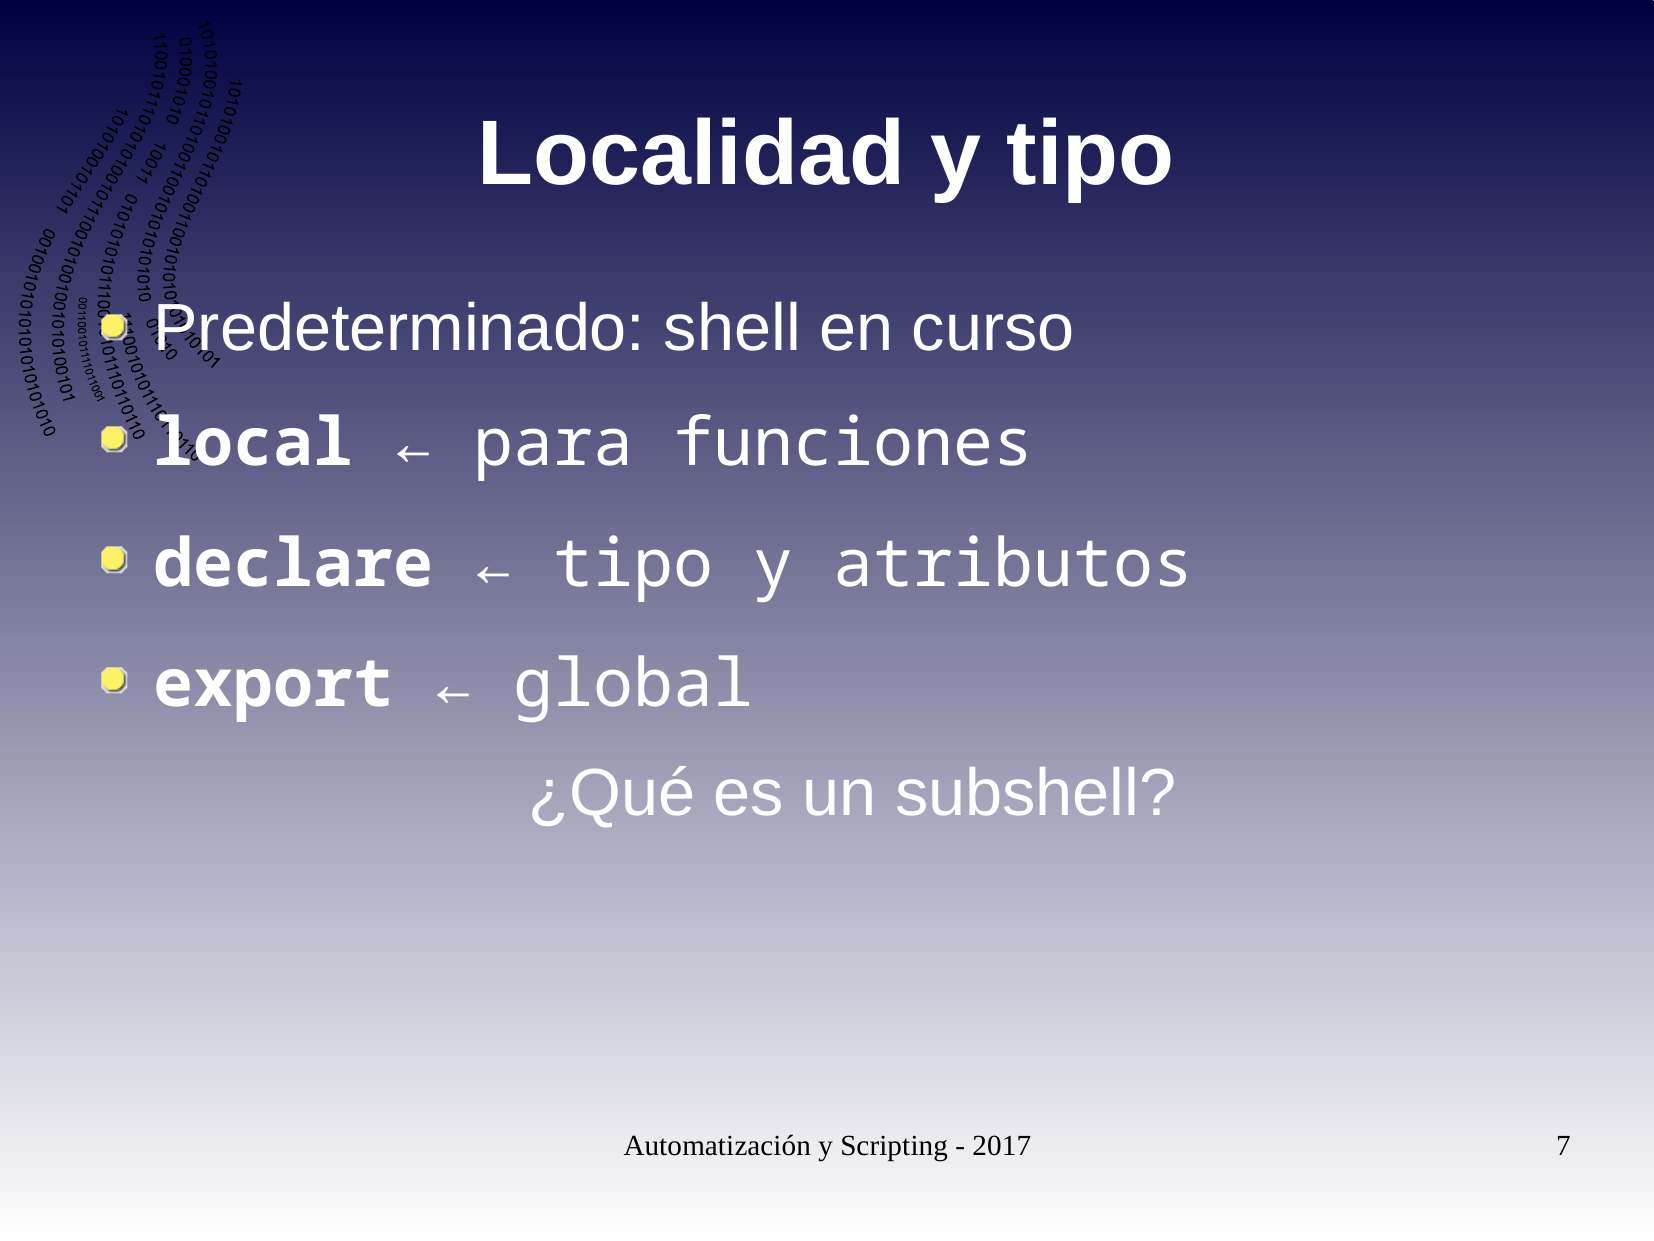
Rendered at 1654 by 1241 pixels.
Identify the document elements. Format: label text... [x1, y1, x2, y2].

list Predeterminado: shell en curso local ← para funciones declare ← tipo y atributos export ← global ¿Qué es un subshell? [82, 290, 1571, 1010]
picture [18, 20, 243, 461]
title Localidad y tipo [82, 49, 1571, 257]
